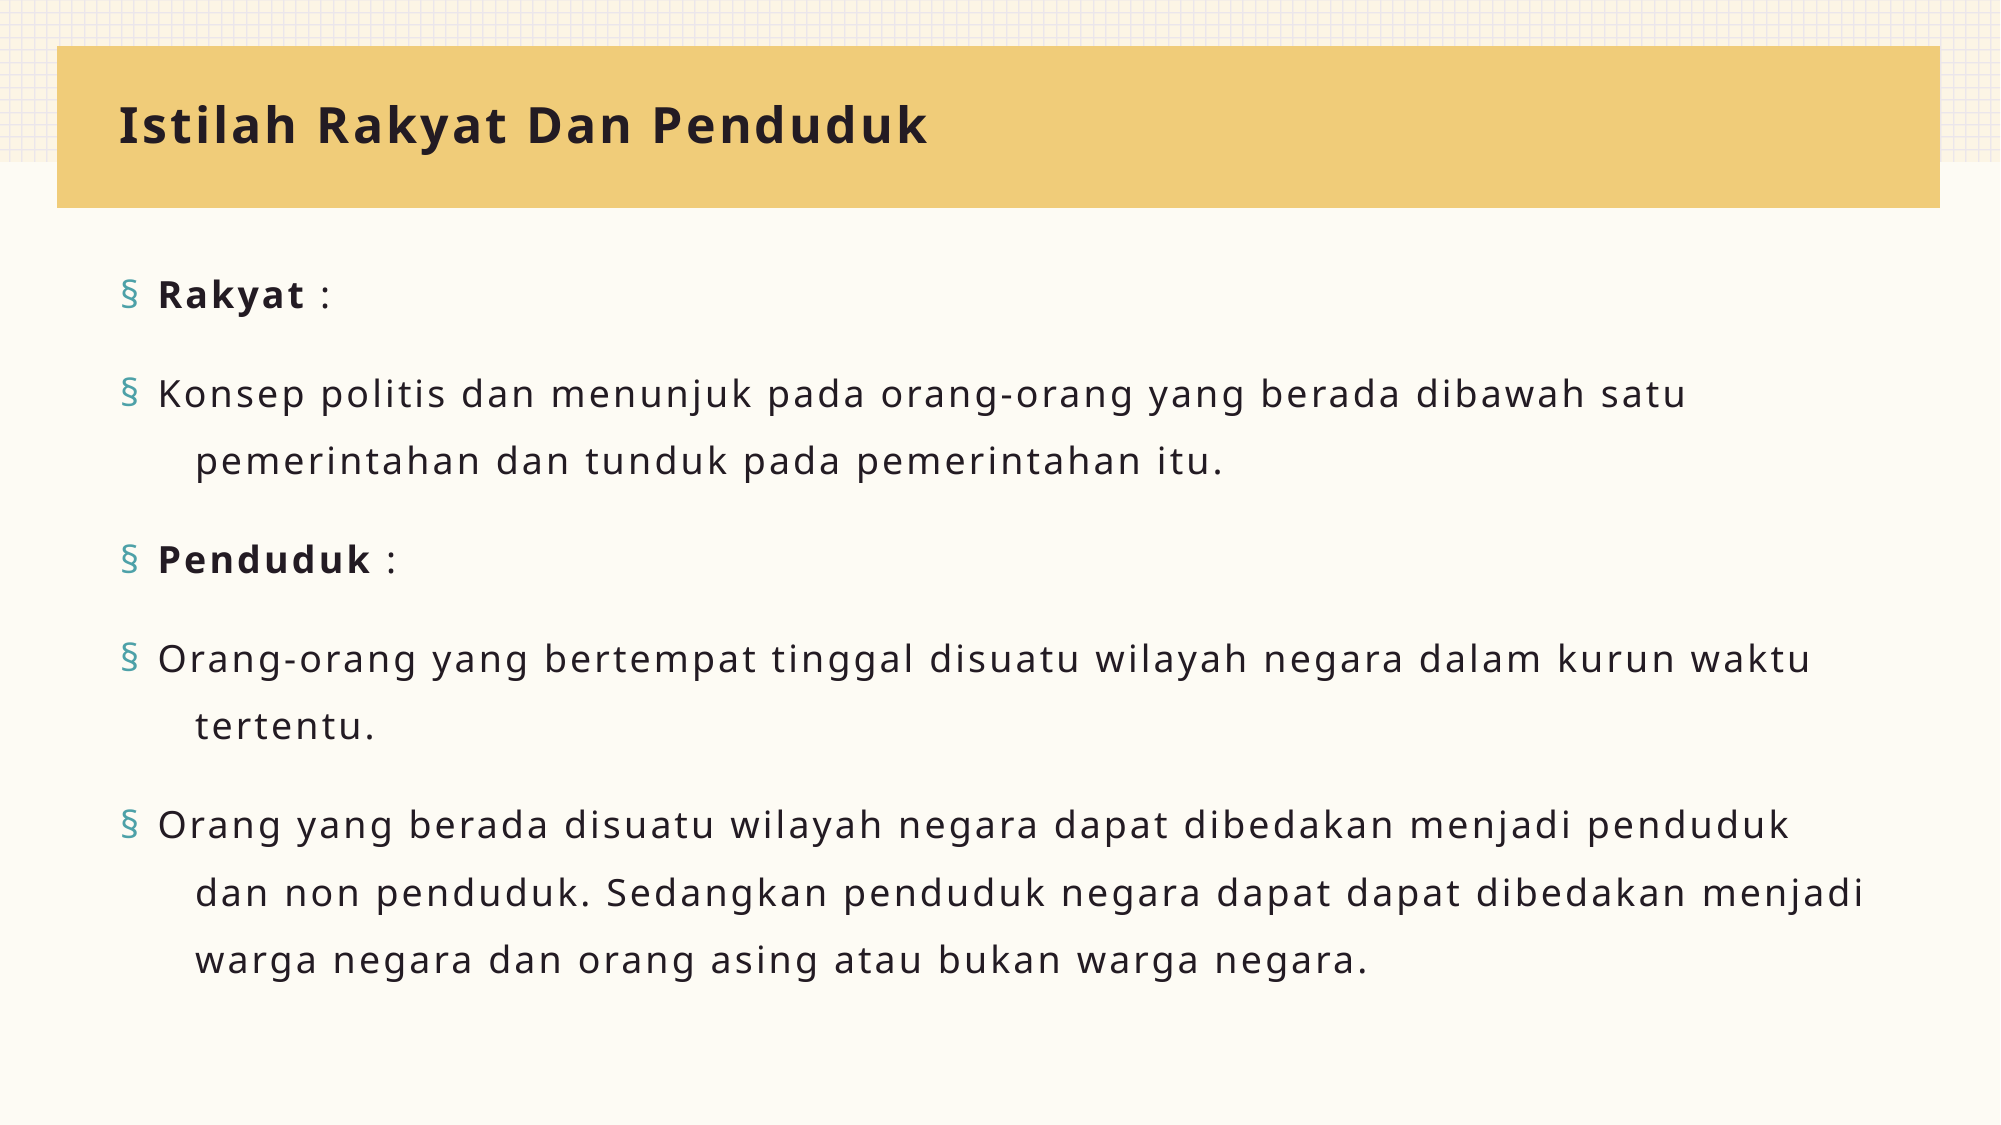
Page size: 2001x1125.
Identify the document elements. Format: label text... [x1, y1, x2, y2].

title Istilah Rakyat Dan Penduduk [104, 79, 1894, 176]
list Rakyat : Konsep politis dan menunjuk pada orang-orang yang berada dibawah satu pemerintahan dan tunduk pada pemerintahan itu. Penduduk : Orang-orang yang bertempat tinggal disuatu wilayah negara dalam kurun waktu tertentu. Orang yang berada disuatu wilayah negara dapat dibedakan menjadi penduduk dan non penduduk. Sedangkan penduduk negara dapat dapat dibedakan menjadi warga negara dan orang asing atau bukan warga negara. [104, 241, 1894, 1014]
